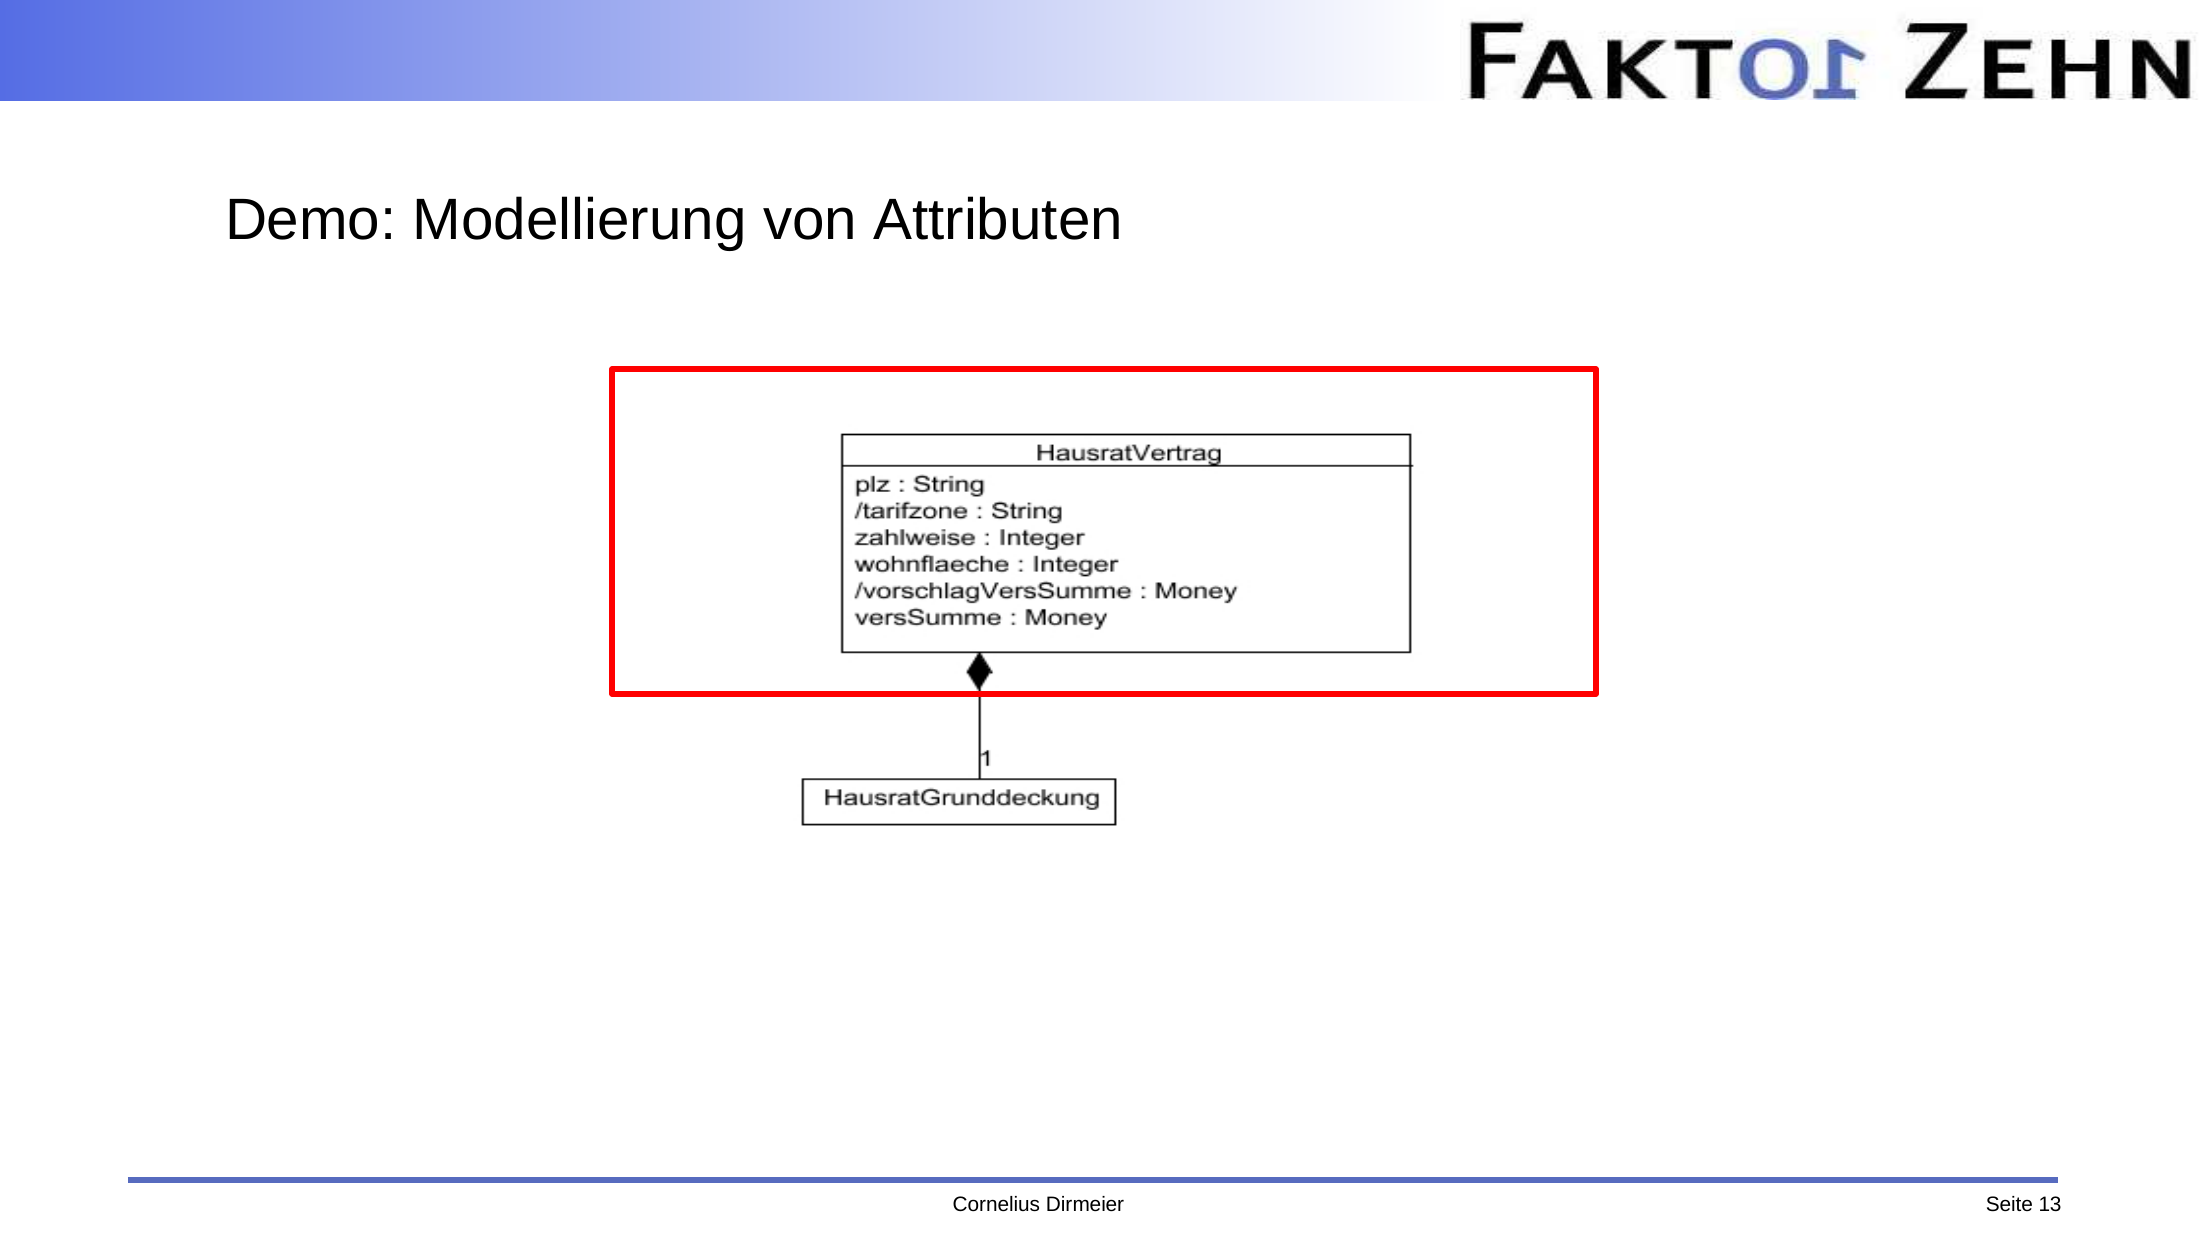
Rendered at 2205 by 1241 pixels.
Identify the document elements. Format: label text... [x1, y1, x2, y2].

picture [763, 697, 1451, 857]
picture [1460, 7, 2202, 100]
picture [763, 387, 1451, 691]
title Demo: Modellierung von Attributen [225, 142, 1981, 296]
